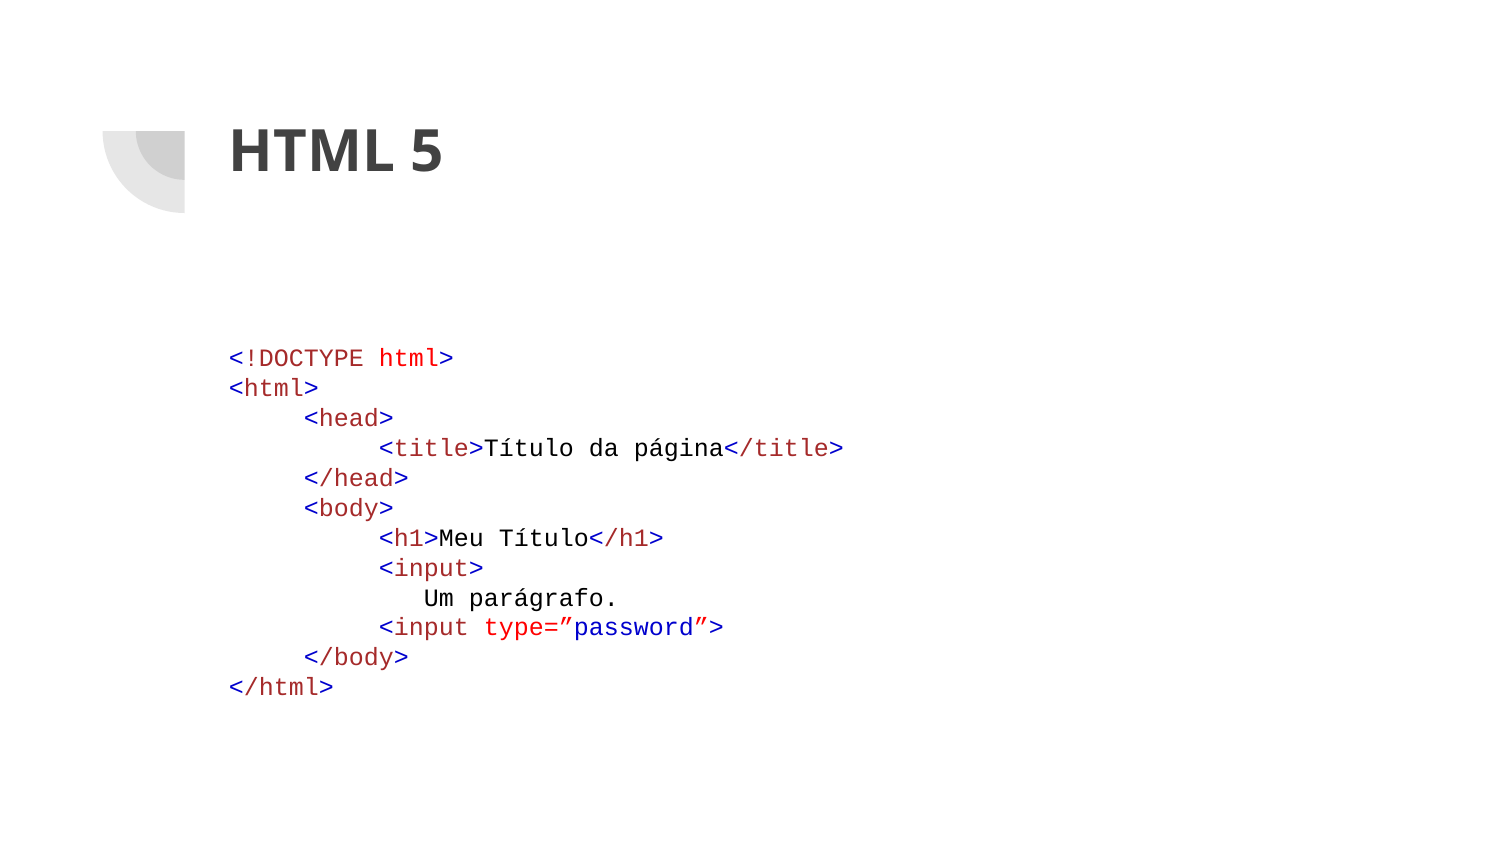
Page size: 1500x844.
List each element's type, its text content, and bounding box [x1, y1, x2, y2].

list <!DOCTYPE html> <html> <head> <title>Título da página</title> </head> <body> <h1>Meu Título</h1> <input> <p>Um parágrafo.</p> <input type=”password”> </body> </html> [213, 326, 1368, 744]
title HTML 5 [213, 98, 1368, 263]
